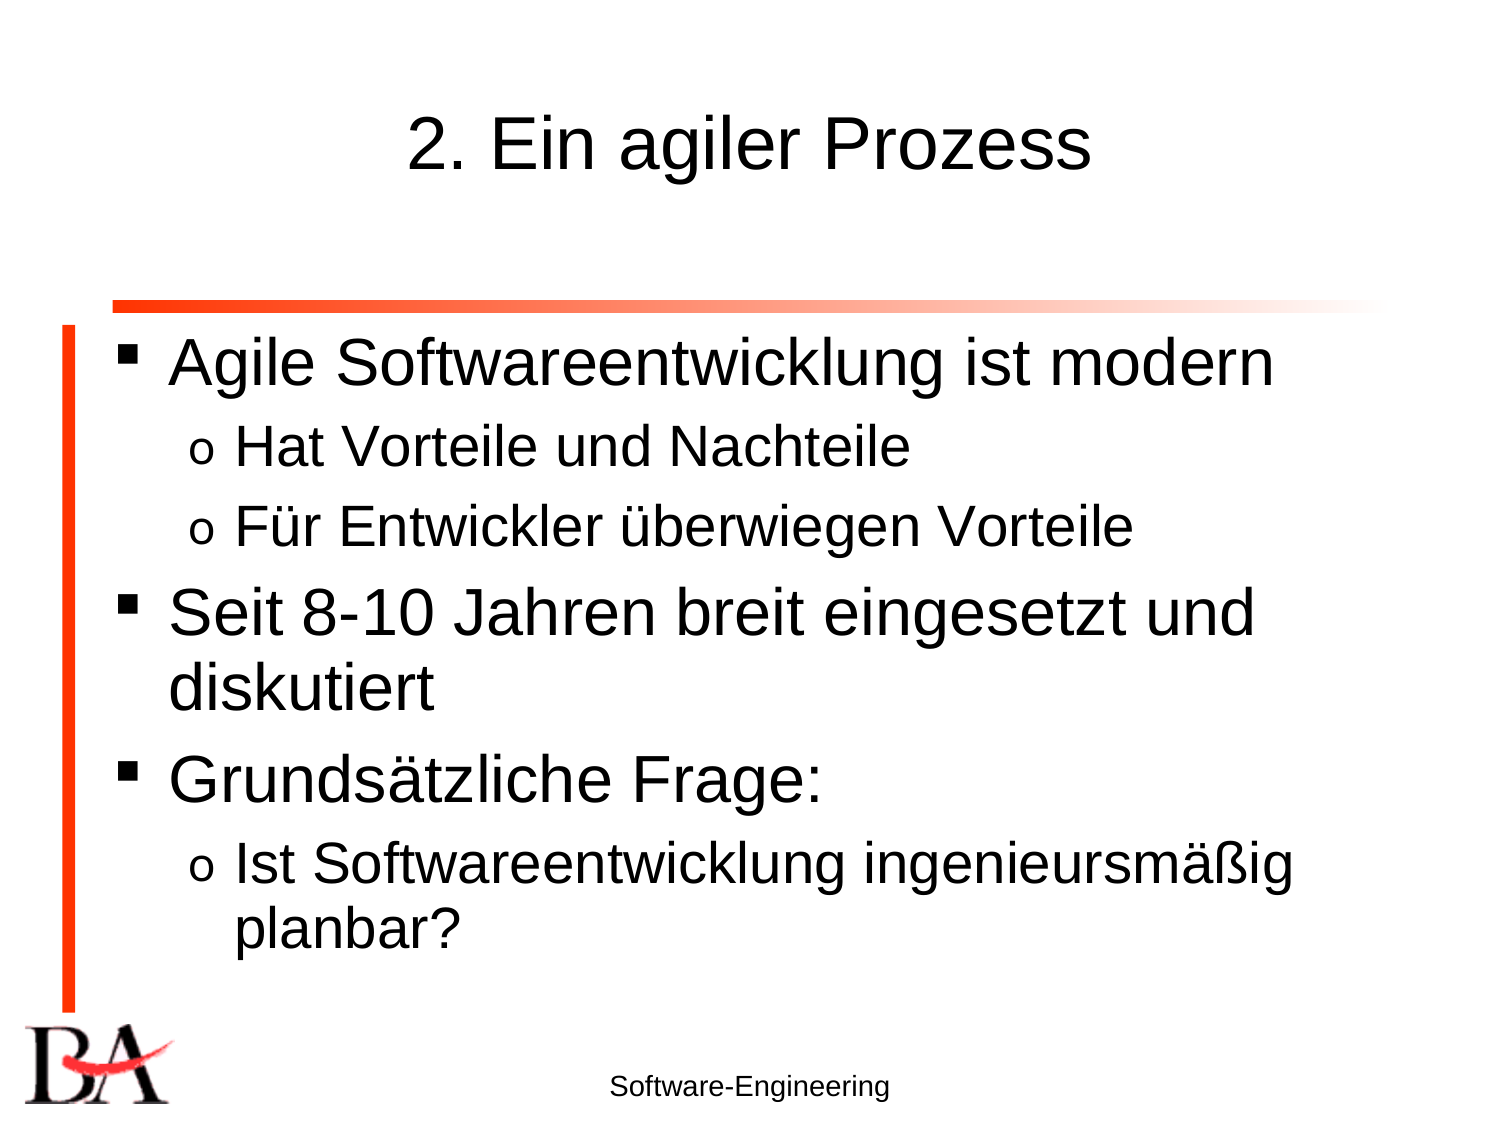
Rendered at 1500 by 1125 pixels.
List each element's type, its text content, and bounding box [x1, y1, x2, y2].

title 2. Ein agiler Prozess [112, 28, 1388, 259]
picture [24, 1024, 175, 1104]
list Agile Softwareentwicklung ist modern Hat Vorteile und Nachteile Für Entwickler überwiegen Vorteile Seit 8-10 Jahren breit eingesetzt und diskutiert Grundsätzliche Frage: Ist Softwareentwicklung ingenieursmäßig planbar? [112, 324, 1388, 1036]
